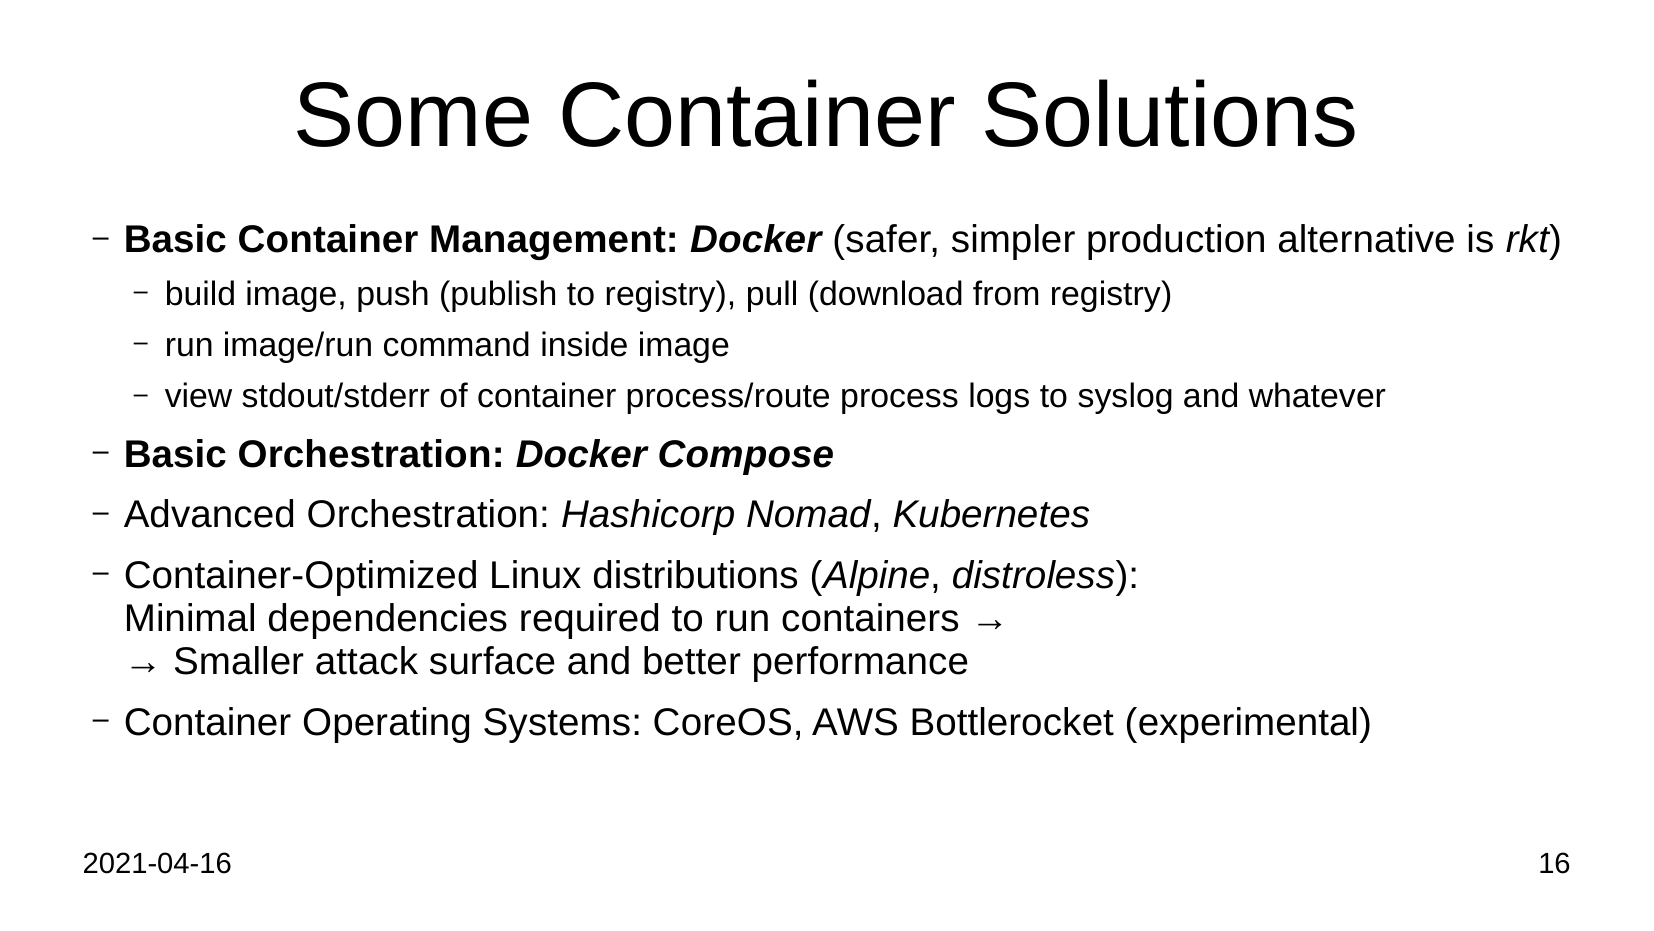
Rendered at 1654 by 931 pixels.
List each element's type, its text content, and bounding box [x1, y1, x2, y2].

list Basic Container Management: Docker (safer, simpler production alternative is rkt) build image, push (publish to registry), pull (download from registry) run image/run command inside image view stdout/stderr of container process/route process logs to syslog and whatever Basic Orchestration: Docker Compose Advanced Orchestration: Hashicorp Nomad, Kubernetes Container-Optimized Linux distributions (Alpine, distroless): Minimal dependencies required to run containers → → Smaller attack surface and better performance Container Operating Systems: CoreOS, AWS Bottlerocket (experimental) [82, 217, 1571, 758]
title Some Container Solutions [82, 37, 1571, 193]
